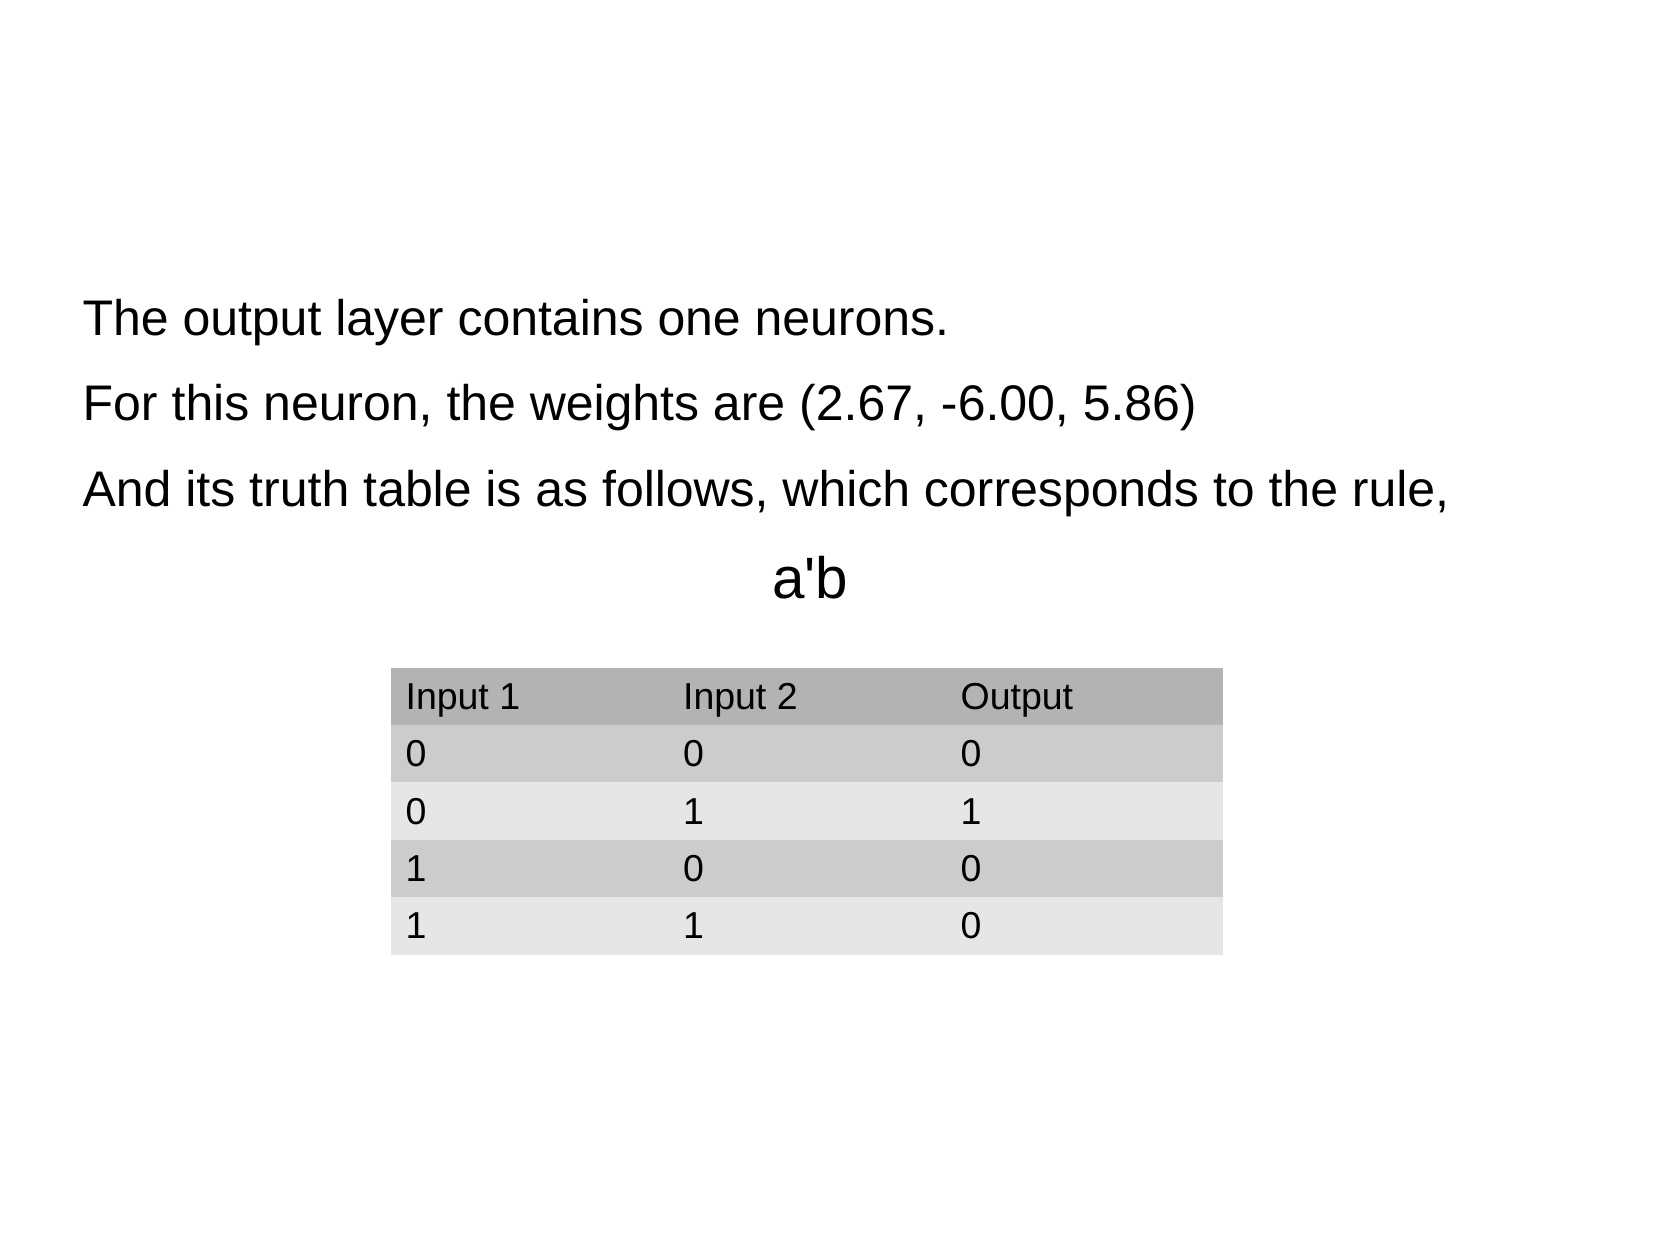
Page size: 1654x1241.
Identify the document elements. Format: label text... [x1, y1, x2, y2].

table_cell 1 [668, 782, 946, 840]
table_cell 0 [391, 782, 668, 840]
table_cell 1 [668, 897, 946, 955]
table_header Output [946, 668, 1223, 725]
table_cell 0 [391, 725, 668, 782]
table_header Input 1 [391, 668, 668, 725]
table_cell 1 [391, 840, 668, 897]
table_header Input 2 [668, 668, 946, 725]
text_box [82, 290, 1538, 1010]
table_cell 0 [668, 725, 946, 782]
table_cell 1 [391, 897, 668, 955]
table_cell 1 [946, 782, 1223, 840]
table_cell 0 [946, 840, 1223, 897]
table_cell 0 [946, 897, 1223, 955]
table_cell 0 [668, 840, 946, 897]
table_cell 0 [946, 725, 1223, 782]
